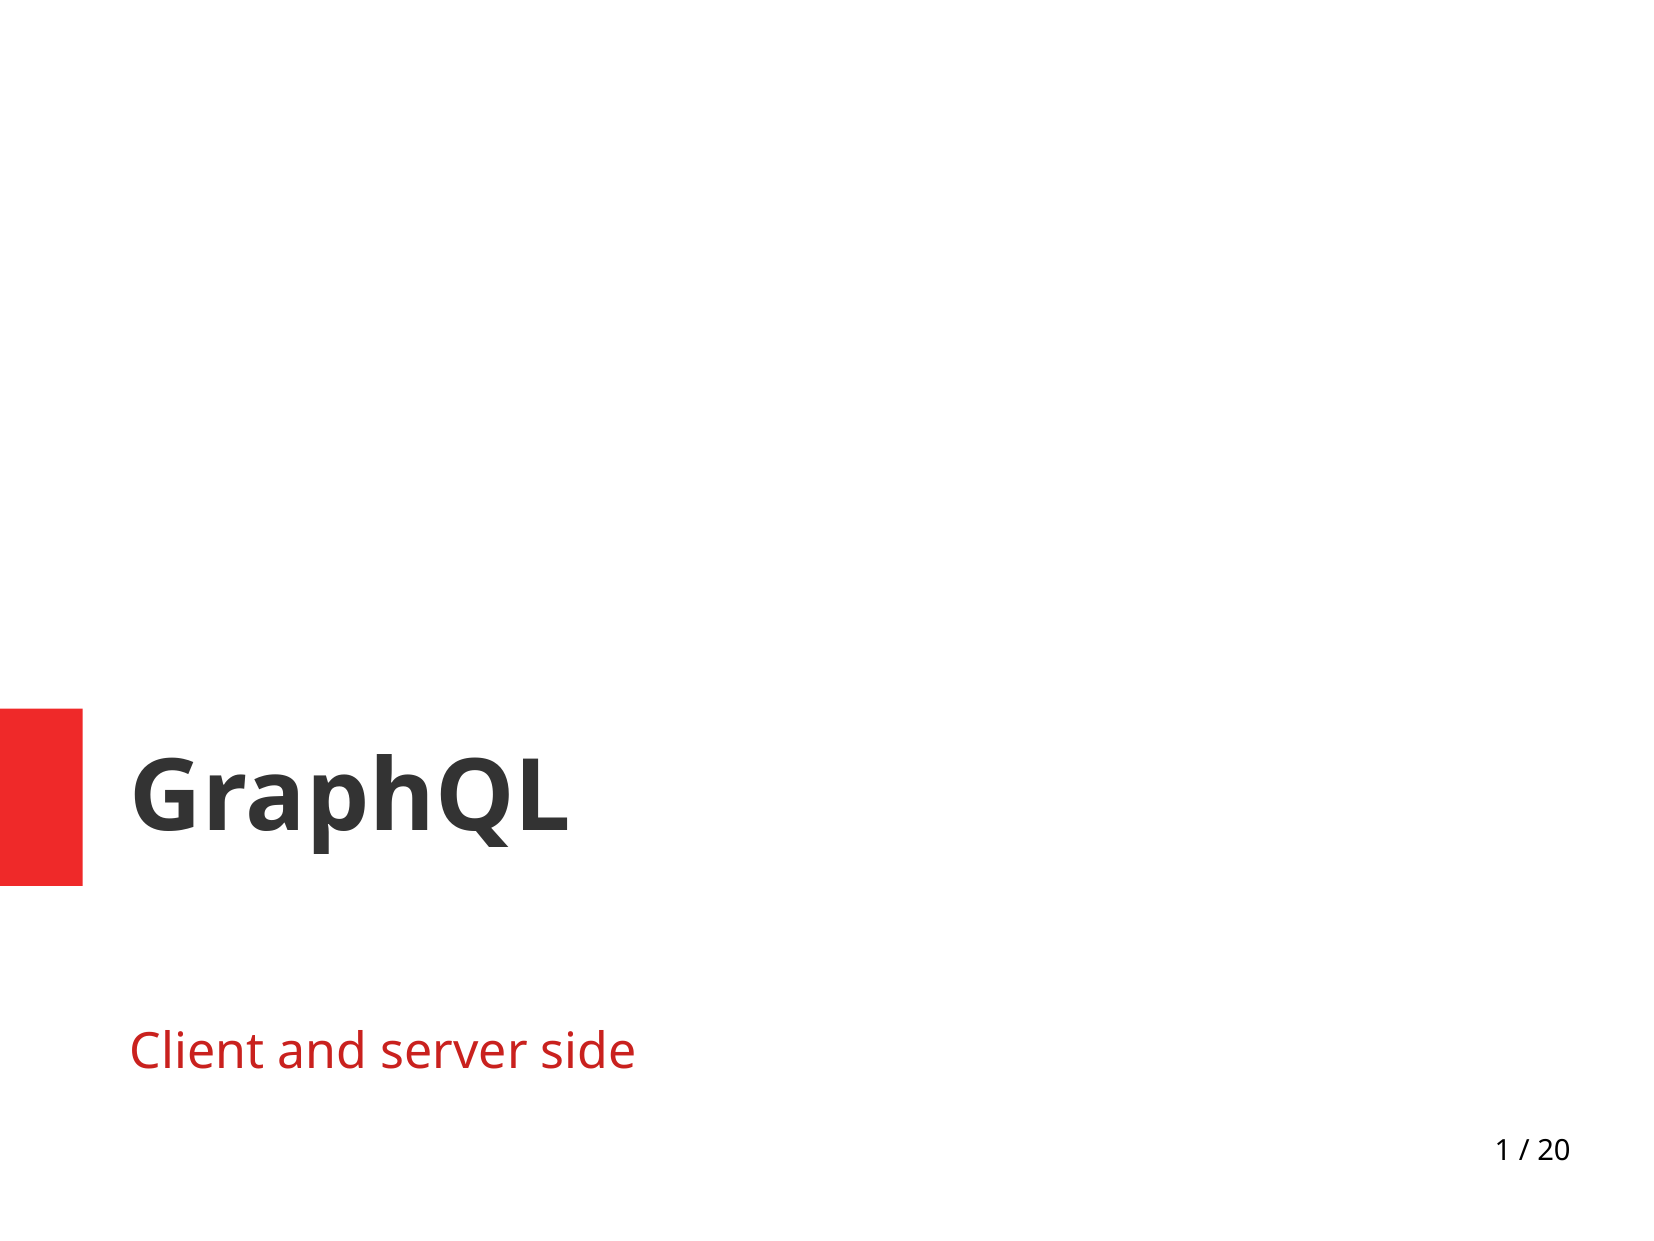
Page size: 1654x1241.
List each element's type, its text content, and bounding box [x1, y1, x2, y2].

subtitle Client and server side [129, 968, 1536, 1130]
title GraphQL [129, 673, 1536, 910]
